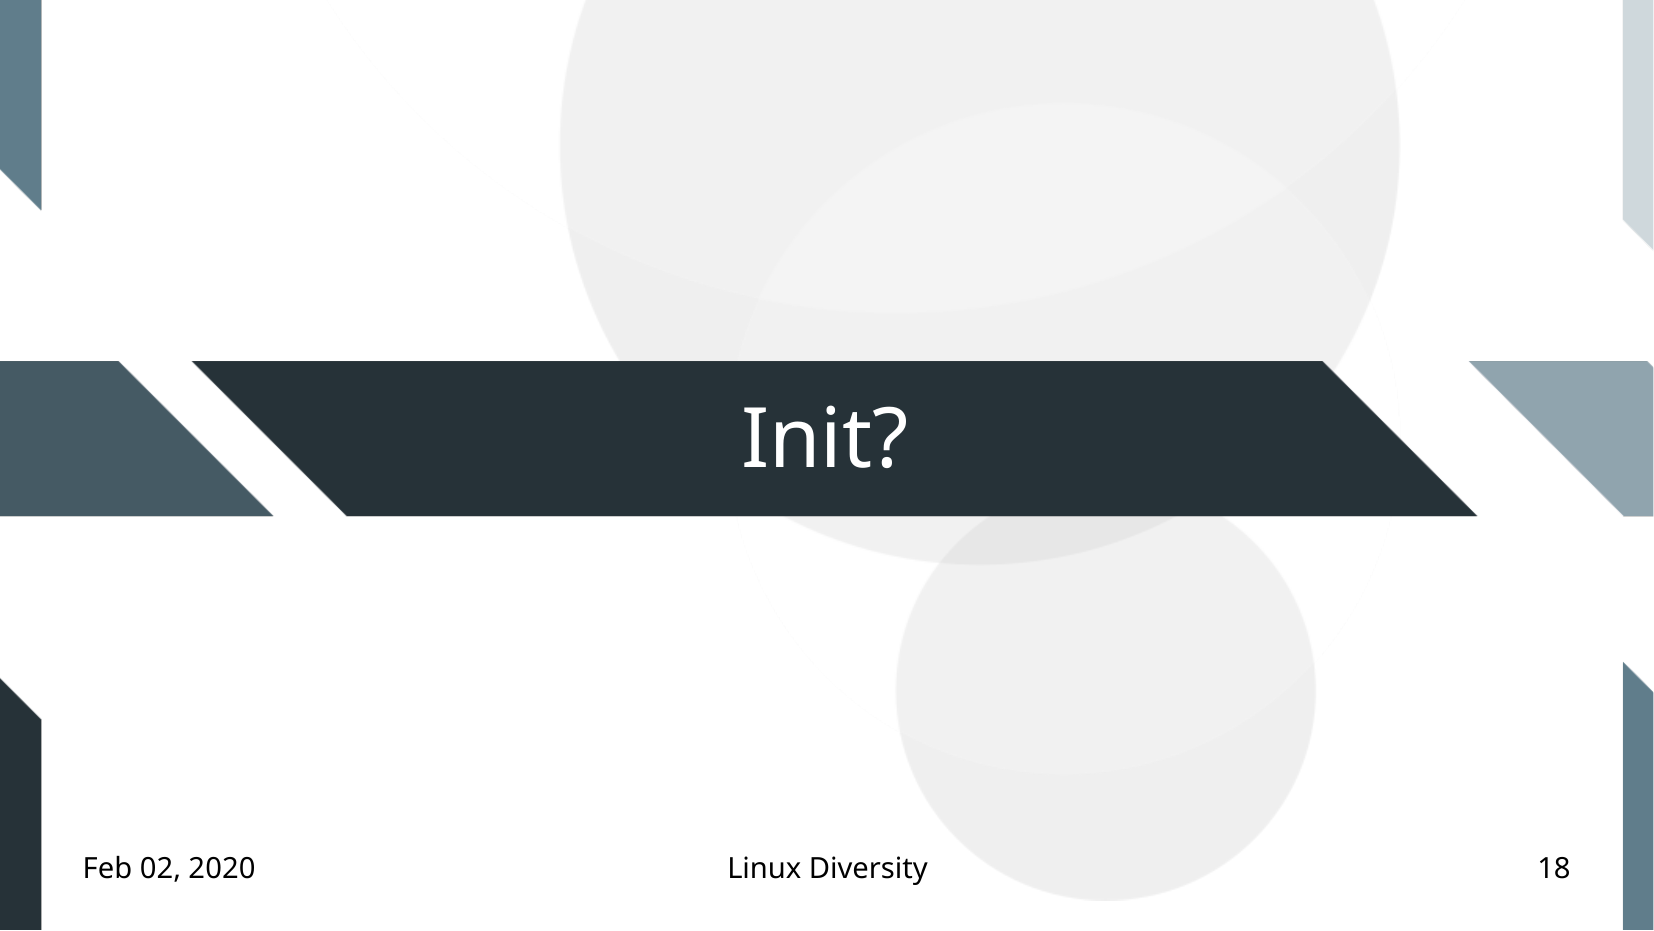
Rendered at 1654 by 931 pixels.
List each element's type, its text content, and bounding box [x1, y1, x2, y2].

picture [0, 0, 1654, 930]
title Init? [82, 360, 1568, 511]
